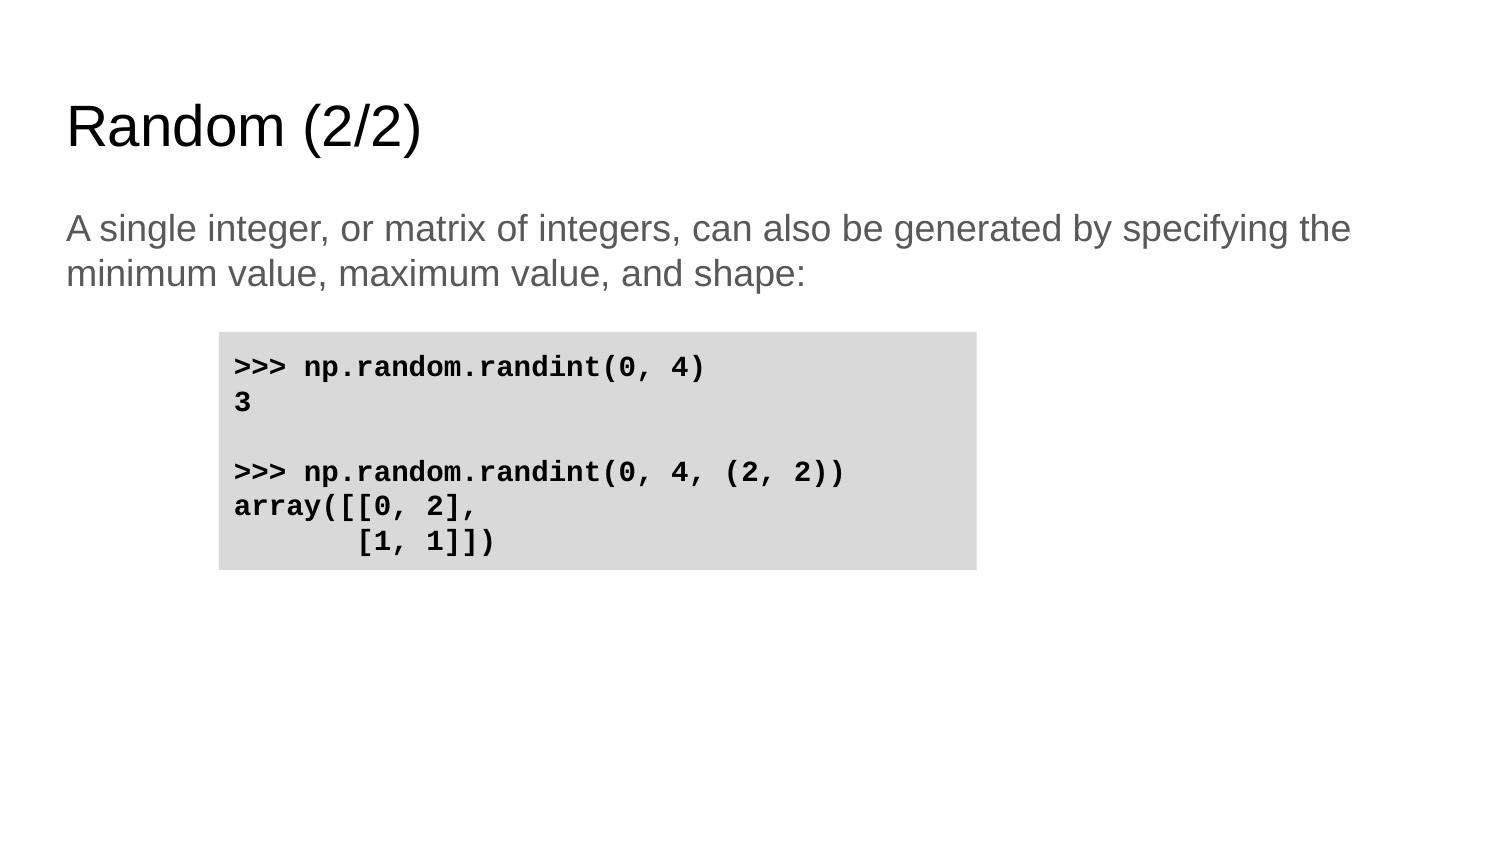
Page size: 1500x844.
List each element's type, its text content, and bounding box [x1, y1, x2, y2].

text_box >>> np.random.randint(0, 4) 3 >>> np.random.randint(0, 4, (2, 2)) array([[0, 2], [1, 1]]) [218, 331, 977, 570]
list A single integer, or matrix of integers, can also be generated by specifying the minimum value, maximum value, and shape: [51, 189, 1449, 750]
title Random (2/2) [51, 72, 1449, 167]
